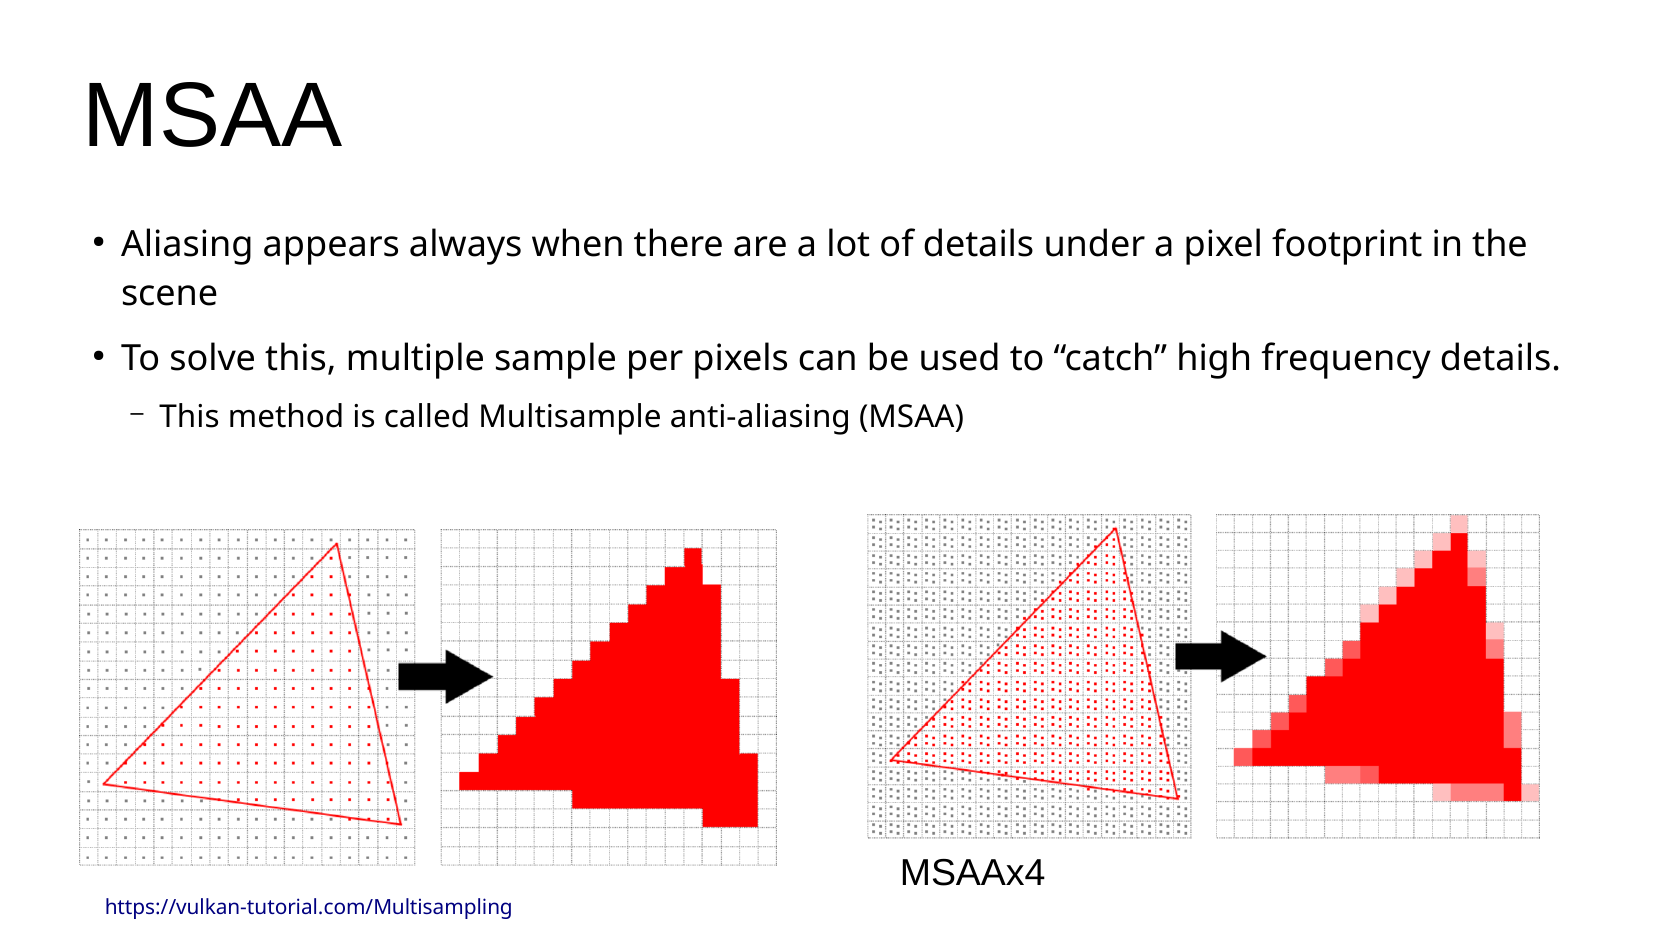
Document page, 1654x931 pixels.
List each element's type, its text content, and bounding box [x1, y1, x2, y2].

picture [863, 509, 1546, 844]
text_box MSAAx4 [885, 843, 1471, 901]
picture [75, 523, 781, 871]
list Aliasing appears always when there are a lot of details under a pixel footprint in the scene To solve this, multiple sample per pixels can be used to “catch” high frequency details. This method is called Multisample anti-aliasing (MSAA) [82, 217, 1571, 451]
title MSAA [82, 37, 1571, 193]
text_box https://vulkan-tutorial.com/Multisampling [90, 885, 691, 926]
